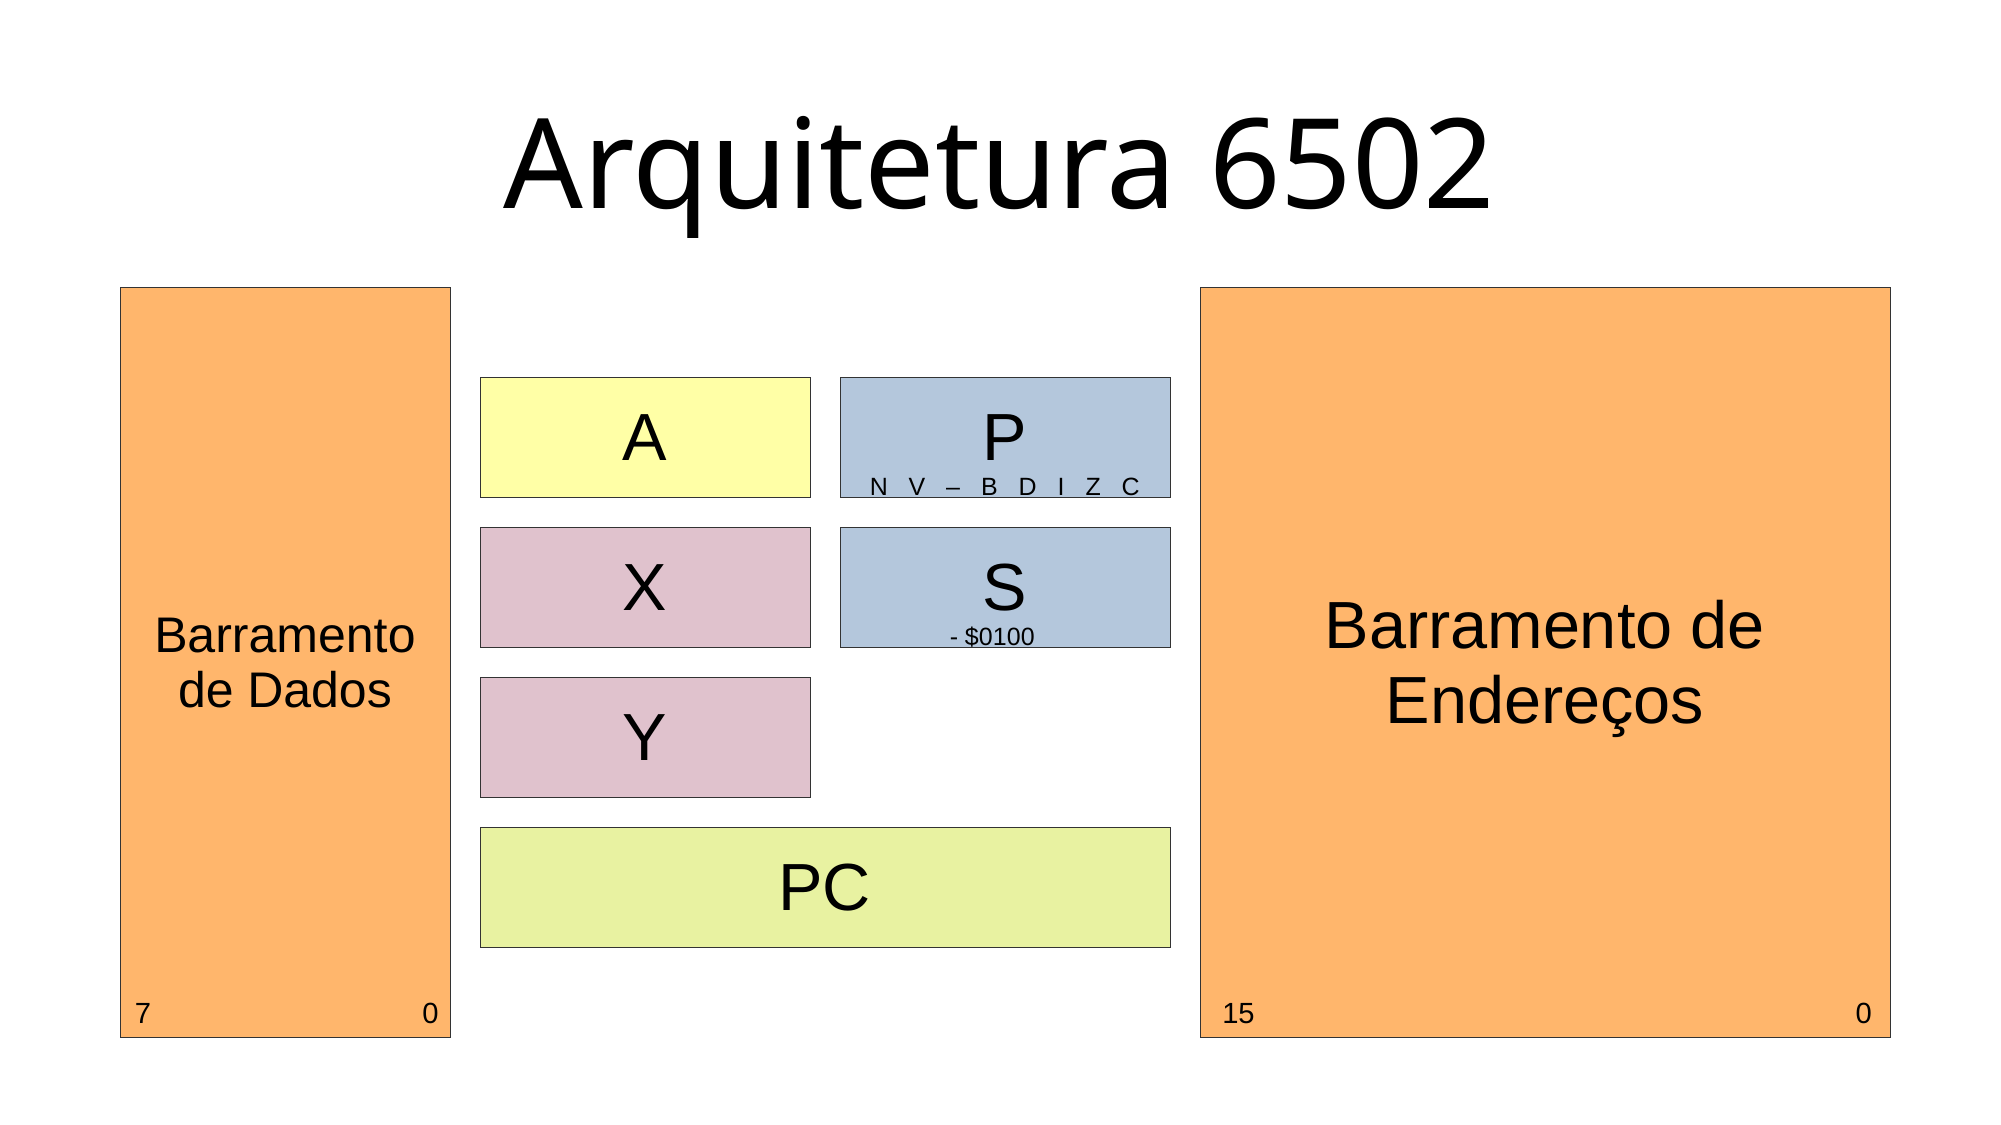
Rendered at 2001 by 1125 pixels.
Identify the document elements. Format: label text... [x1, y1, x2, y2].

text_box X [480, 527, 811, 648]
text_box P [840, 377, 1171, 498]
text_box - $0100 [935, 615, 1051, 658]
text_box 7 0 [120, 990, 803, 1074]
text_box S [840, 527, 1171, 648]
text_box Y [480, 677, 811, 798]
text_box Barramento de Dados [120, 287, 451, 990]
text_box Barramento de Endereços [1200, 287, 1891, 1038]
text_box A [480, 377, 811, 498]
text_box N V – B D I Z C [855, 464, 1171, 536]
text_box 15 0 [1207, 990, 1891, 1074]
title Arquitetura 6502 [137, 59, 1863, 278]
text_box PC [480, 827, 1171, 948]
